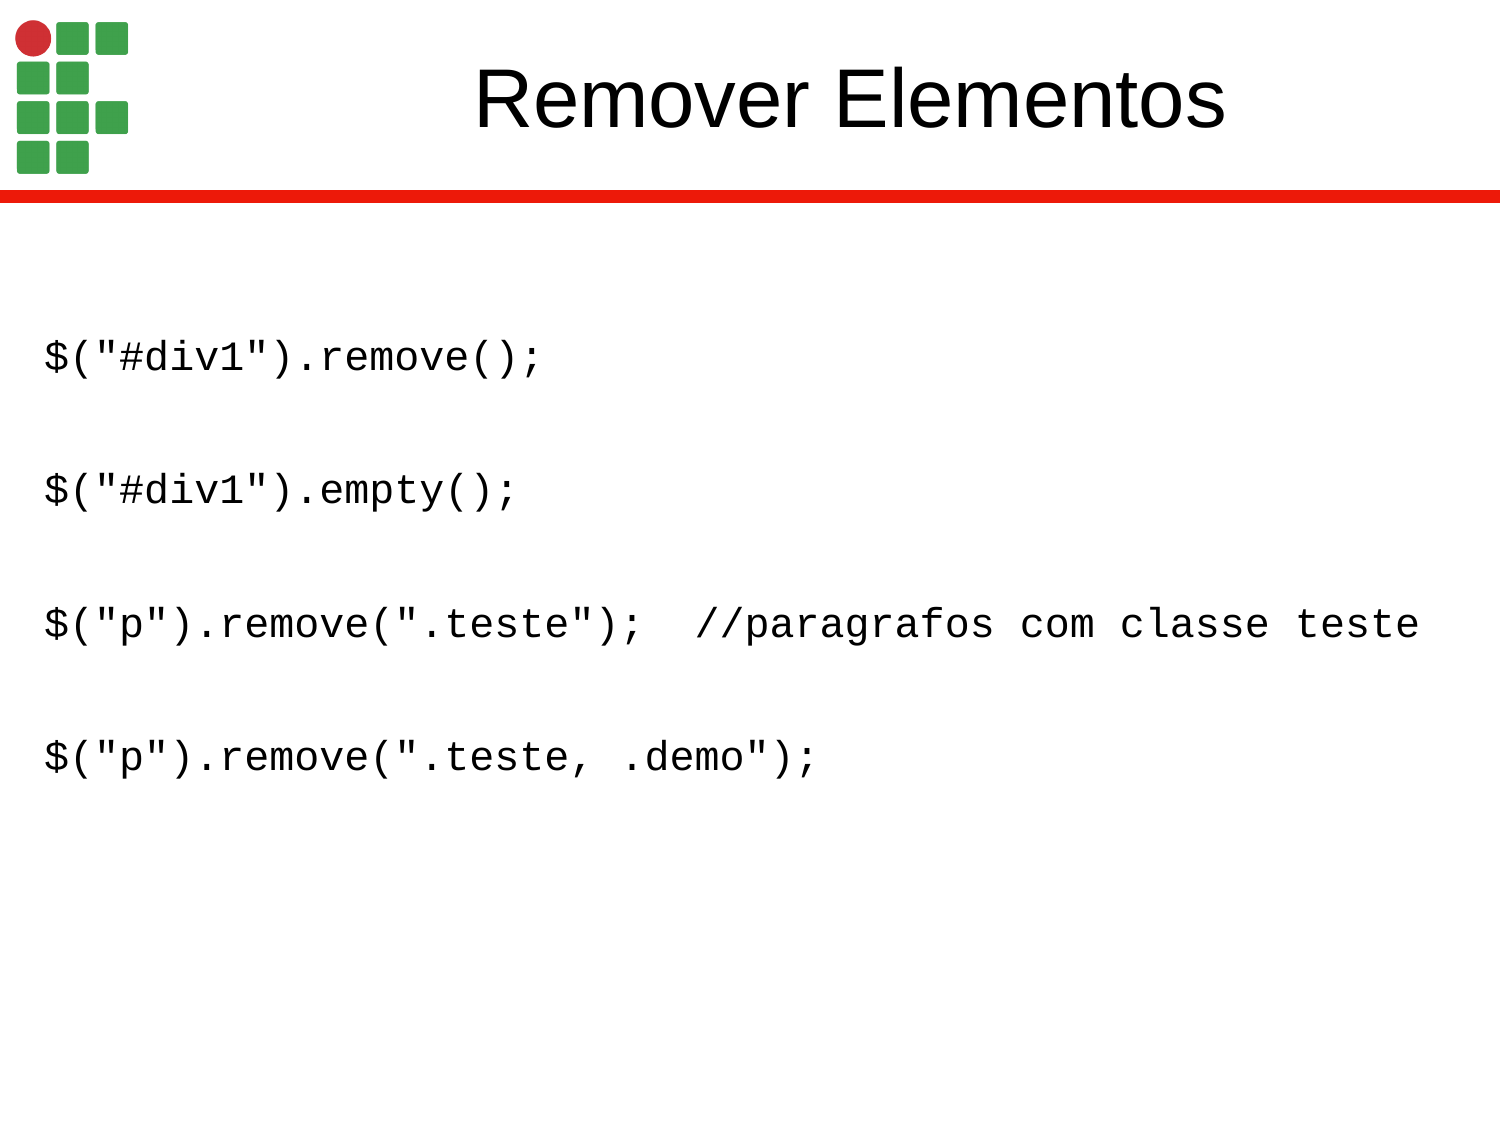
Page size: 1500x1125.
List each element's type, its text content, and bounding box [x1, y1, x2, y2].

picture [14, 16, 130, 178]
list $("#div1").remove(); $("#div1").empty(); $("p").remove(".teste"); //paragrafos com classe teste $("p").remove(".teste, .demo"); [29, 207, 1471, 1087]
title Remover Elementos [230, 0, 1471, 202]
